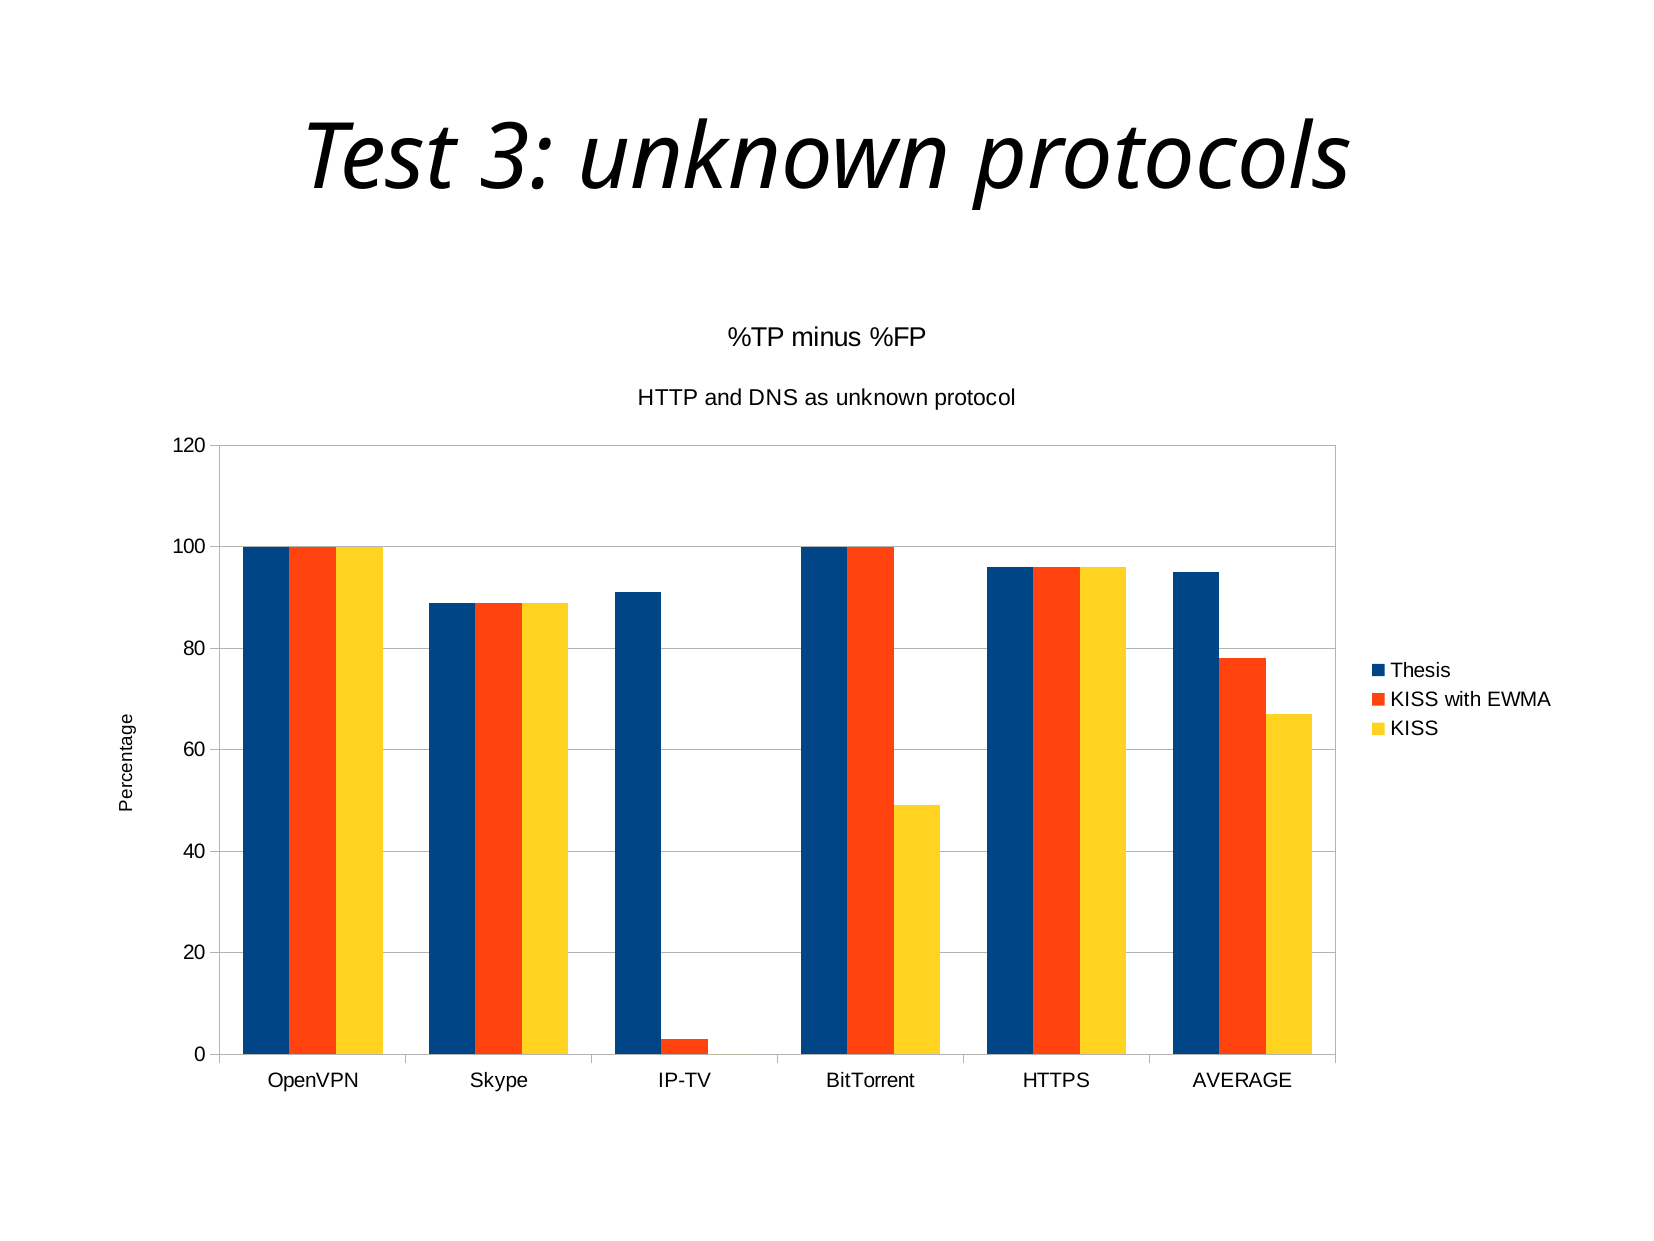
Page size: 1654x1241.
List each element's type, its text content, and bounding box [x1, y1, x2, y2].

title Test 3: unknown protocols [82, 49, 1571, 257]
chart [82, 290, 1571, 1109]
